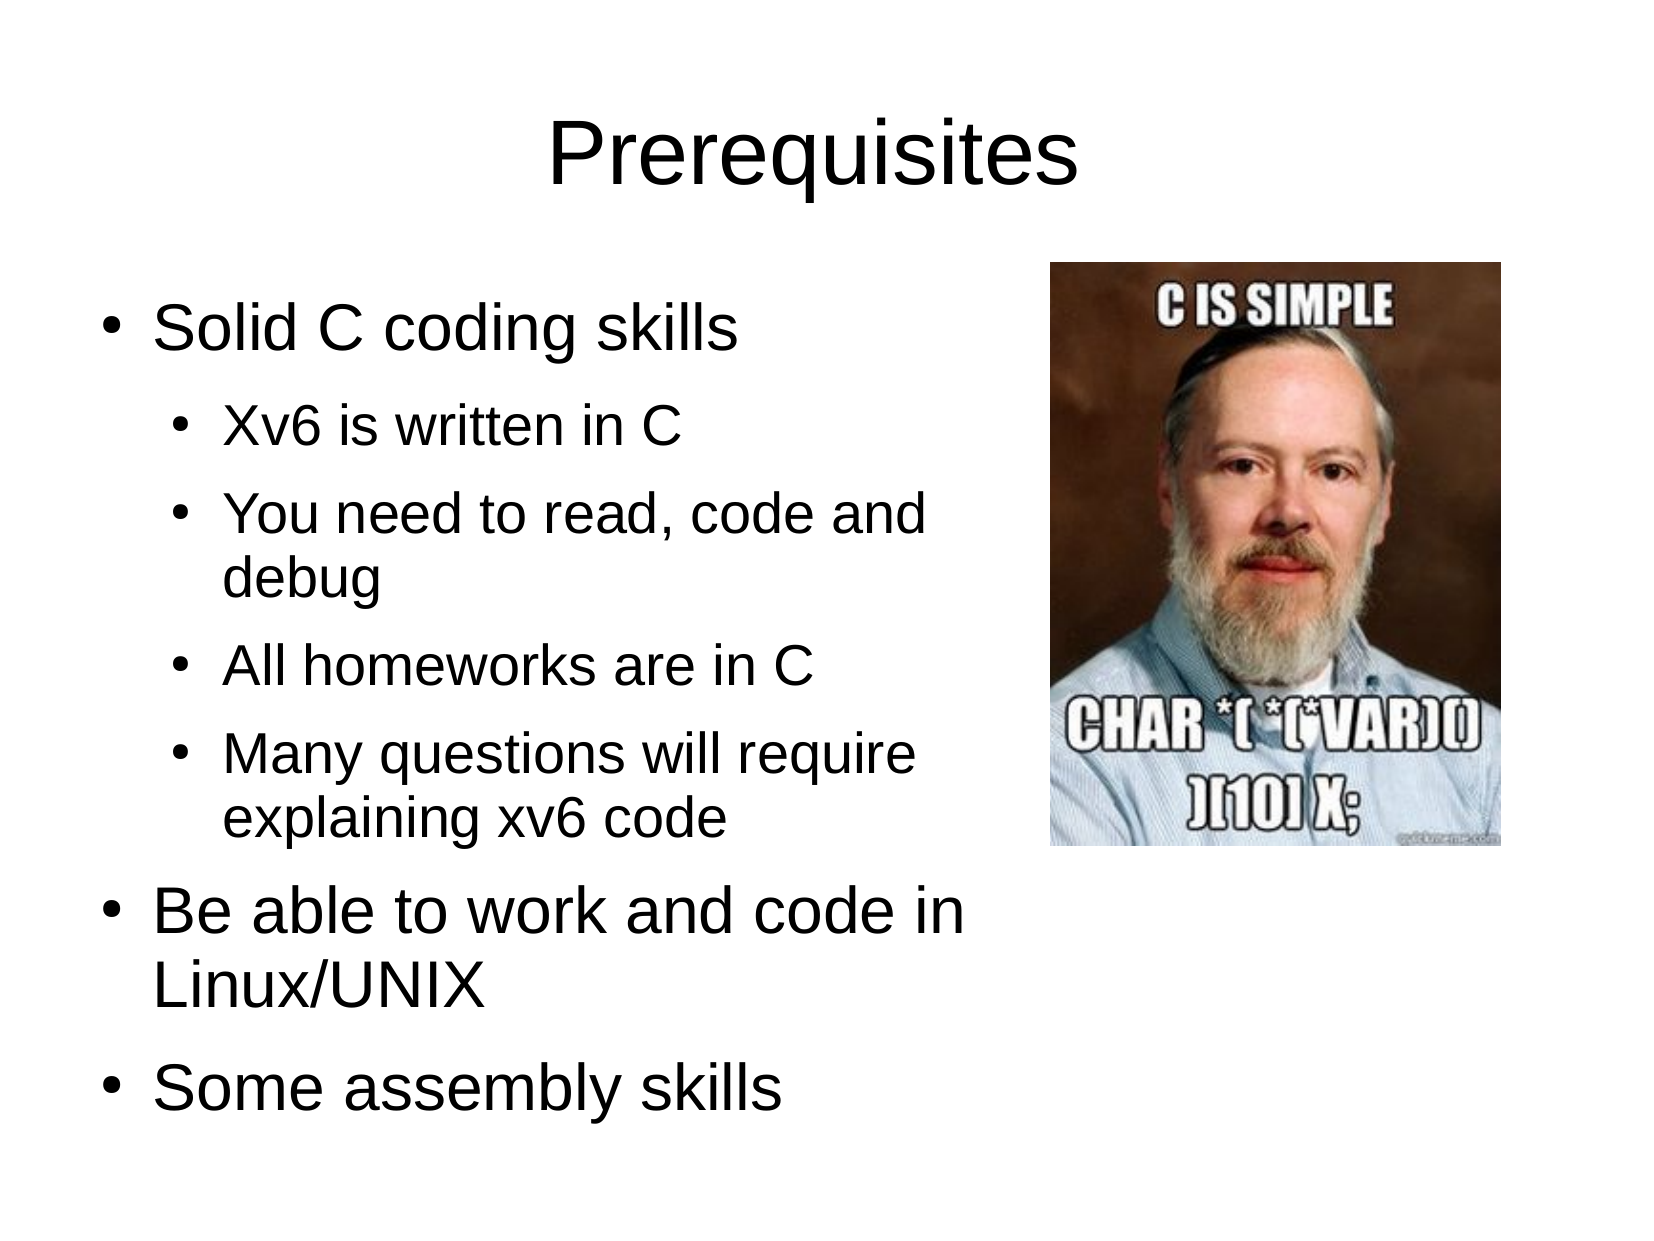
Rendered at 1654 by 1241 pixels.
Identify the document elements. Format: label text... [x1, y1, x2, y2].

title Prerequisites [82, 49, 1571, 257]
picture [1050, 262, 1501, 846]
list Solid C coding skills Xv6 is written in C You need to read, code and debug All homeworks are in C Many questions will require explaining xv6 code Be able to work and code in Linux/UNIX Some assembly skills [82, 290, 1051, 1126]
